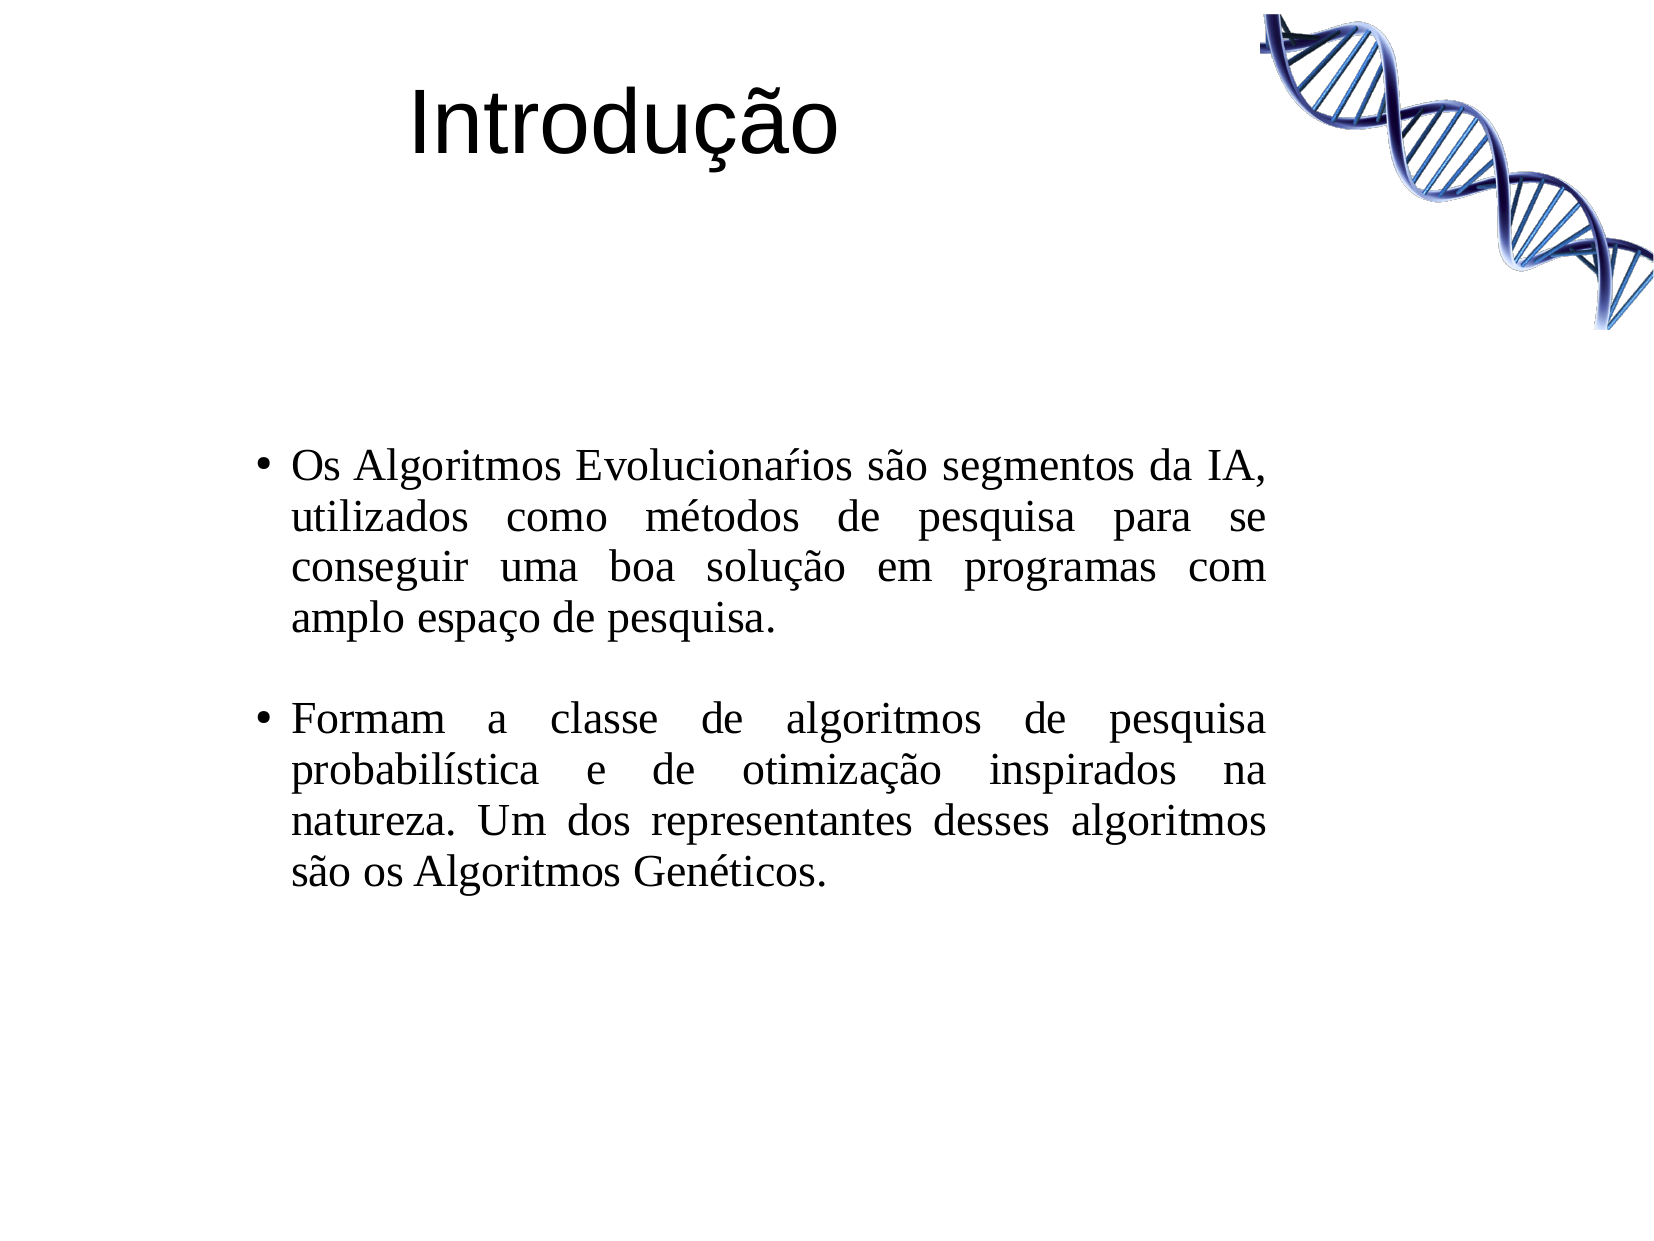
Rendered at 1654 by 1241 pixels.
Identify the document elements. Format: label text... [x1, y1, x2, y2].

text_box Os Algoritmos Evolucionaŕios são segmentos da IA, utilizados como métodos de pesquisa para se conseguir uma boa solução em programas com amplo espaço de pesquisa. Formam a classe de algoritmos de pesquisa probabilística e de otimização inspirados na natureza. Um dos representantes desses algoritmos são os Algoritmos Genéticos. [240, 432, 1283, 904]
picture [1260, 14, 1654, 331]
title Introdução [0, 17, 1260, 226]
